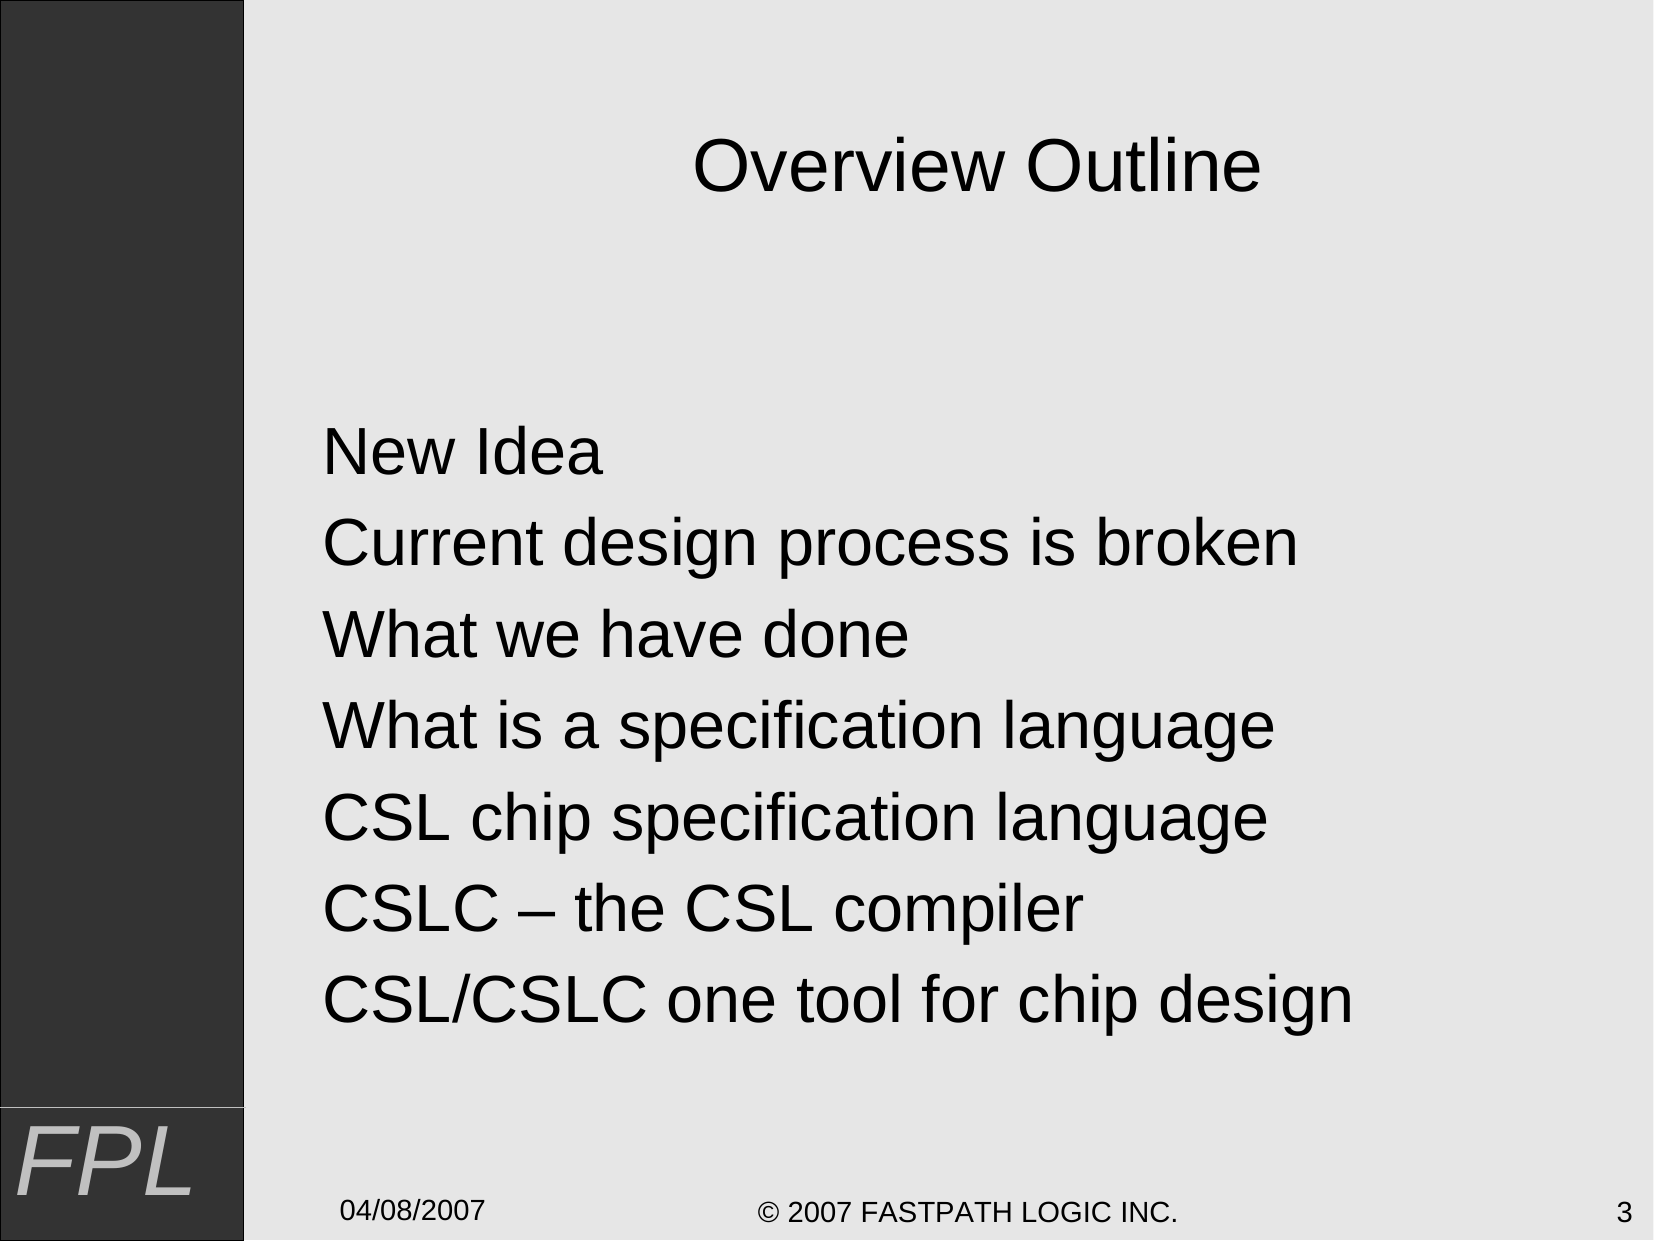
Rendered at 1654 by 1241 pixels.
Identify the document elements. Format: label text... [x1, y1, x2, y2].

title Overview Outline [427, 57, 1530, 272]
subtitle New Idea Current design process is broken What we have done What is a specification language CSL chip specification language CSLC – the CSL compiler CSL/CSLC one tool for chip design [322, 272, 1635, 1179]
